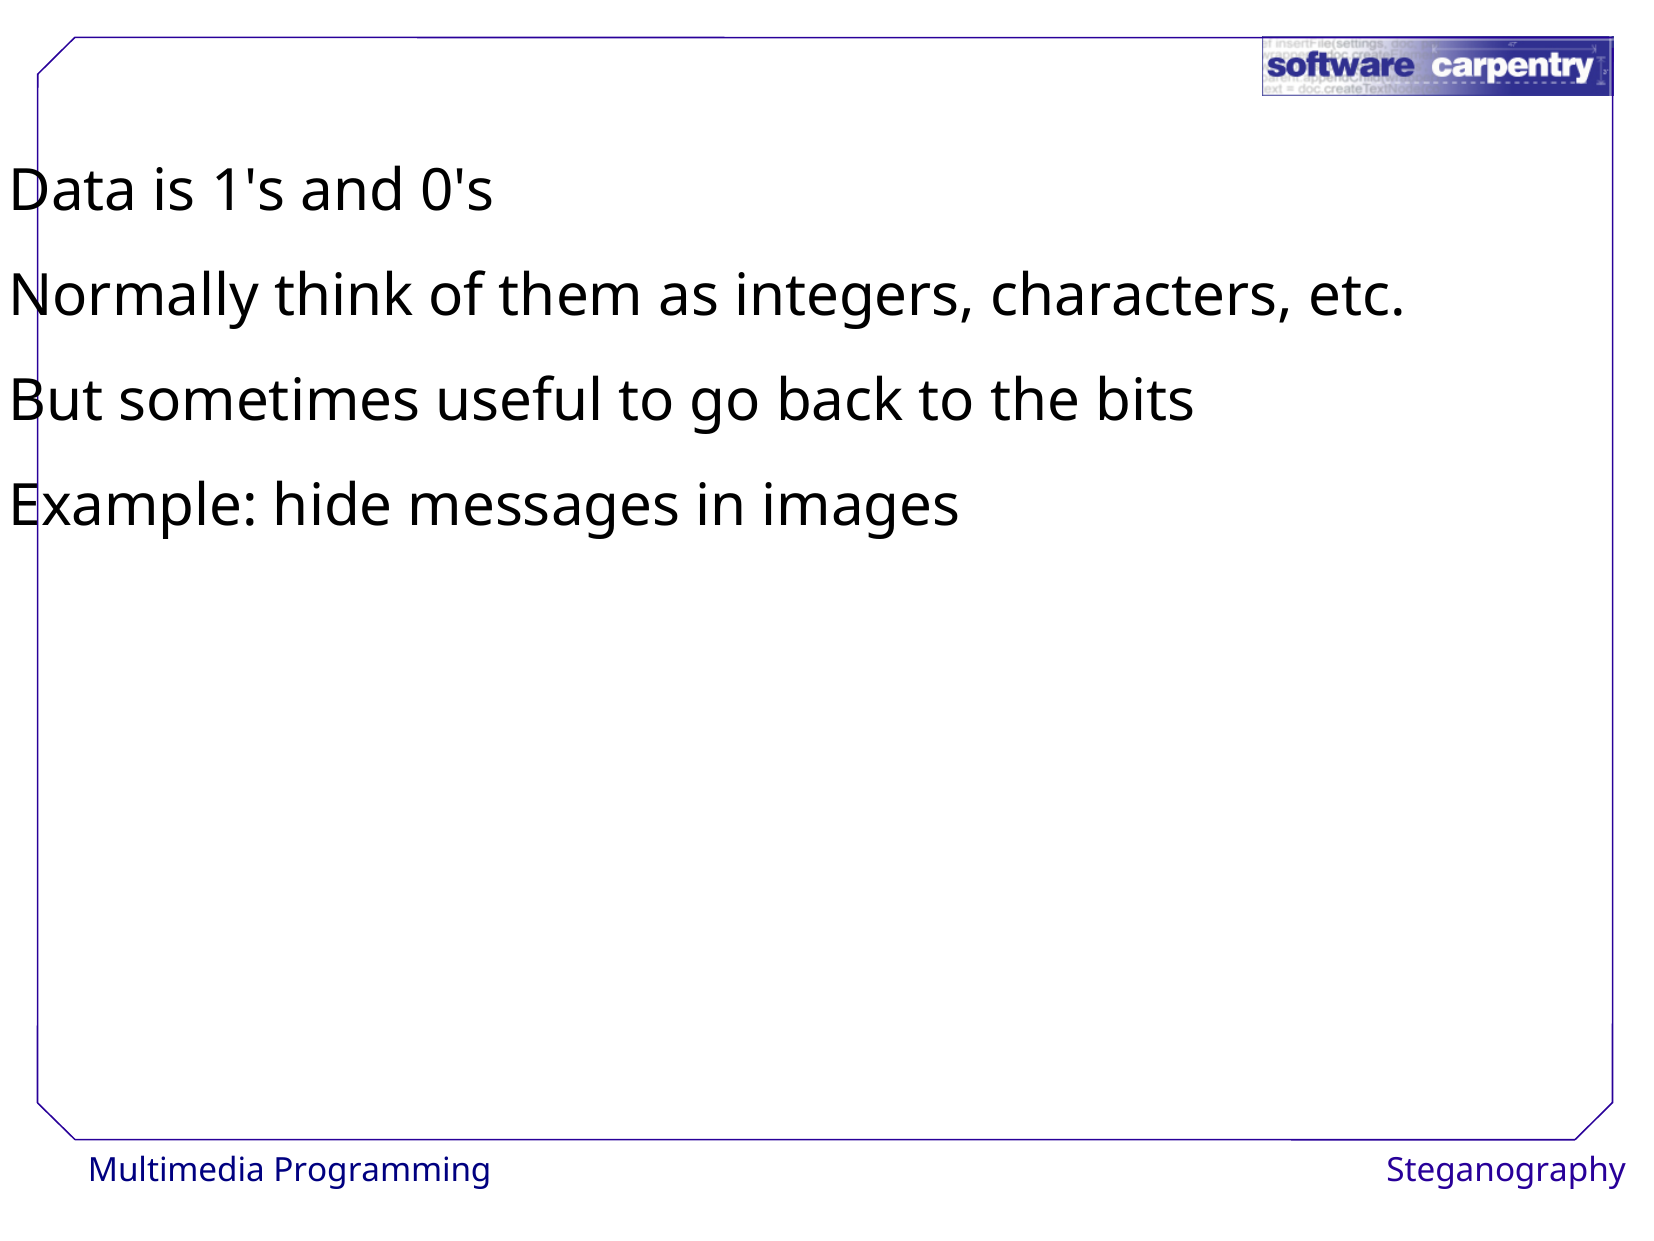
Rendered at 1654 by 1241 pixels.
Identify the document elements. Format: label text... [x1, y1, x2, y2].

picture [1262, 36, 1614, 96]
text_box Data is 1's and 0's Normally think of them as integers, characters, etc. But sometimes useful to go back to the bits Example: hide messages in images [0, 109, 1571, 545]
